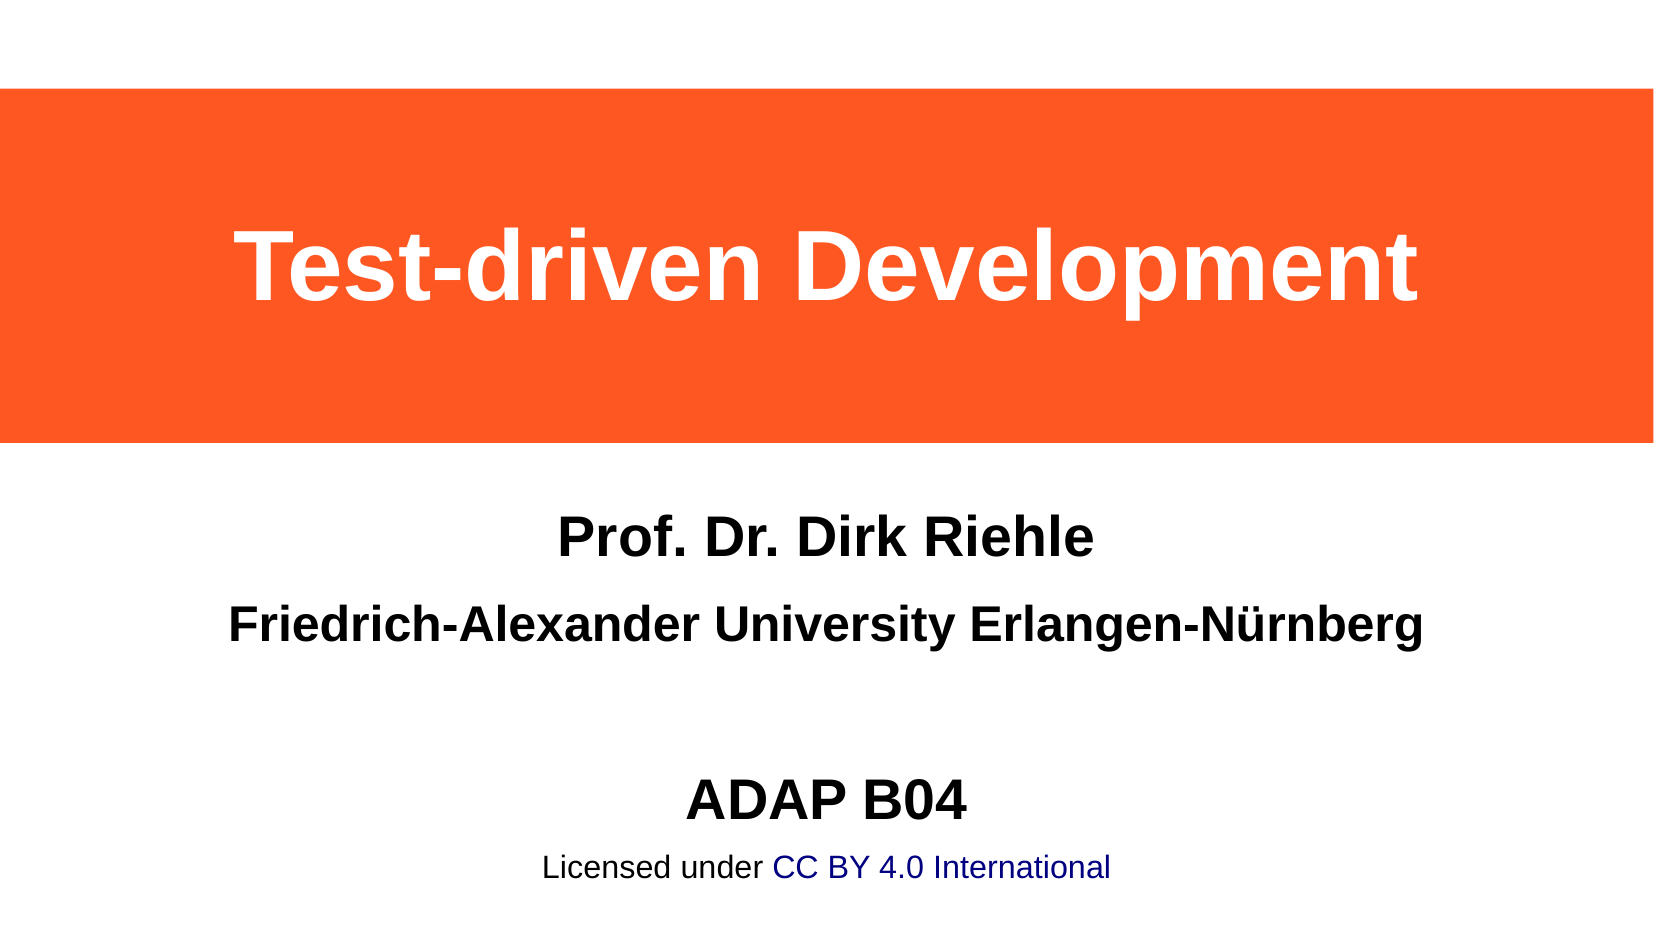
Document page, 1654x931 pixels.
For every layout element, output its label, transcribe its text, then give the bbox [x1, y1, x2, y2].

subtitle Prof. Dr. Dirk Riehle Friedrich-Alexander University Erlangen-Nürnberg ADAP B04 Licensed under CC BY 4.0 International [29, 472, 1625, 886]
title Test-driven Development [0, 88, 1654, 443]
